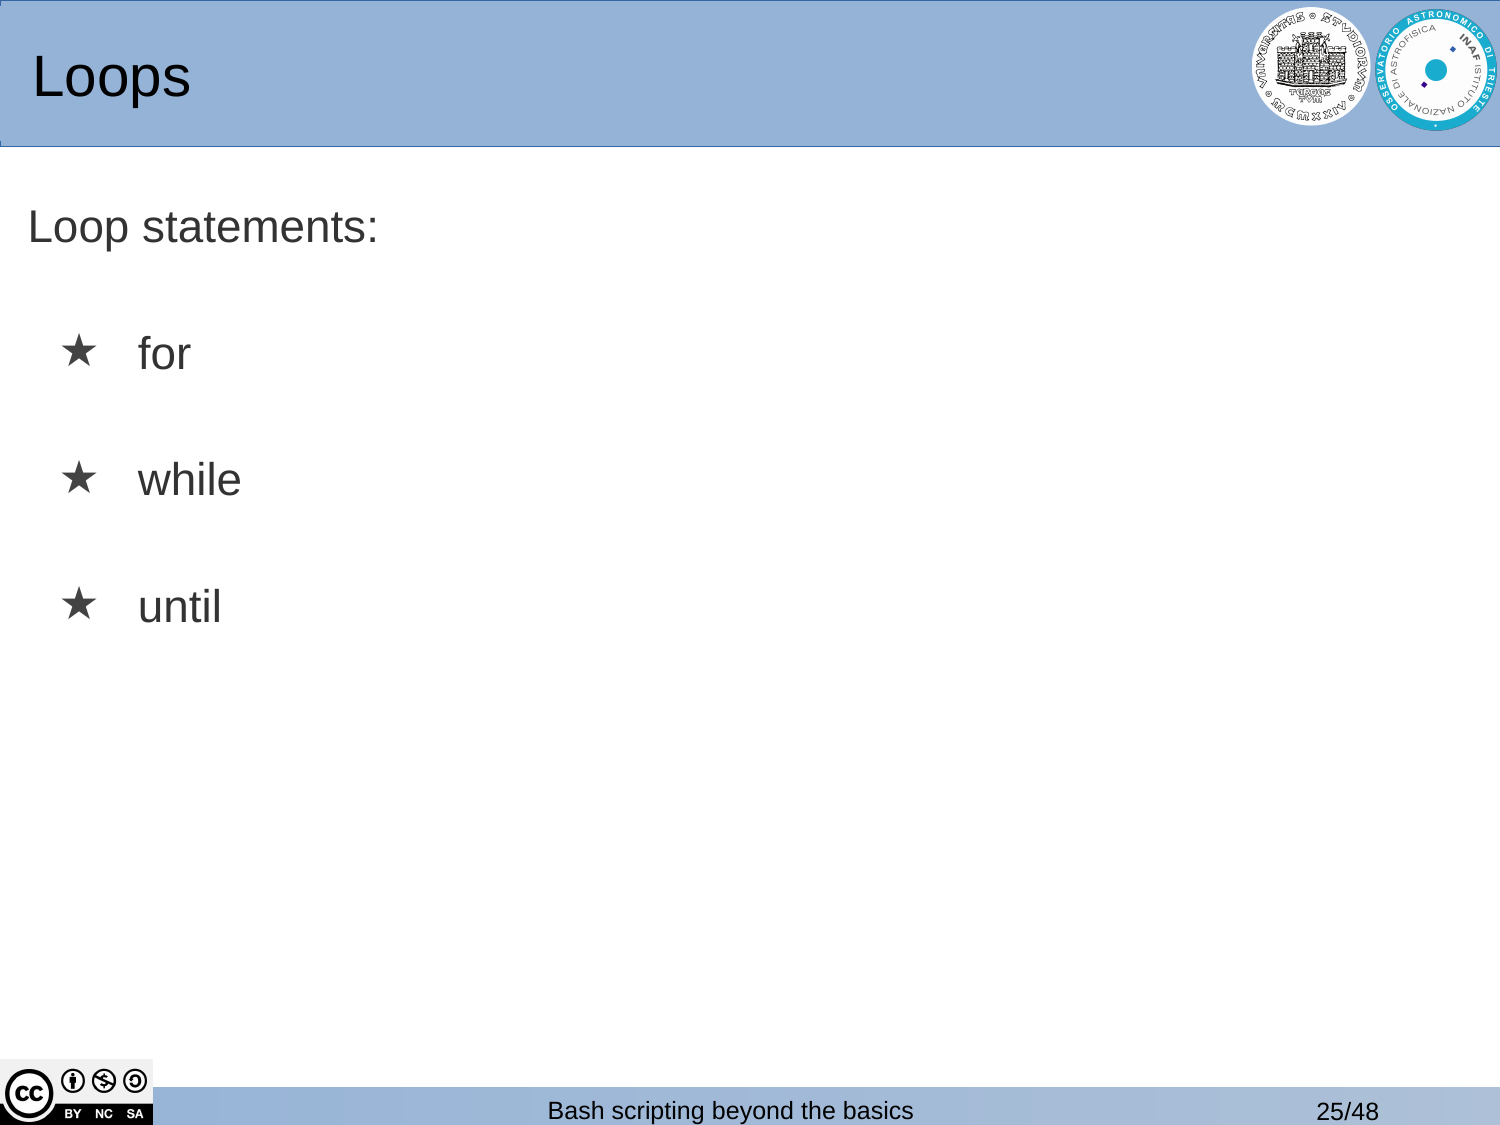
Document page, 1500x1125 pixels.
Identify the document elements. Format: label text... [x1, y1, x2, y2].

list Loop statements: for while until [0, 181, 1465, 1125]
picture [1252, 0, 1500, 156]
text_box Loops [0, 5, 1232, 141]
